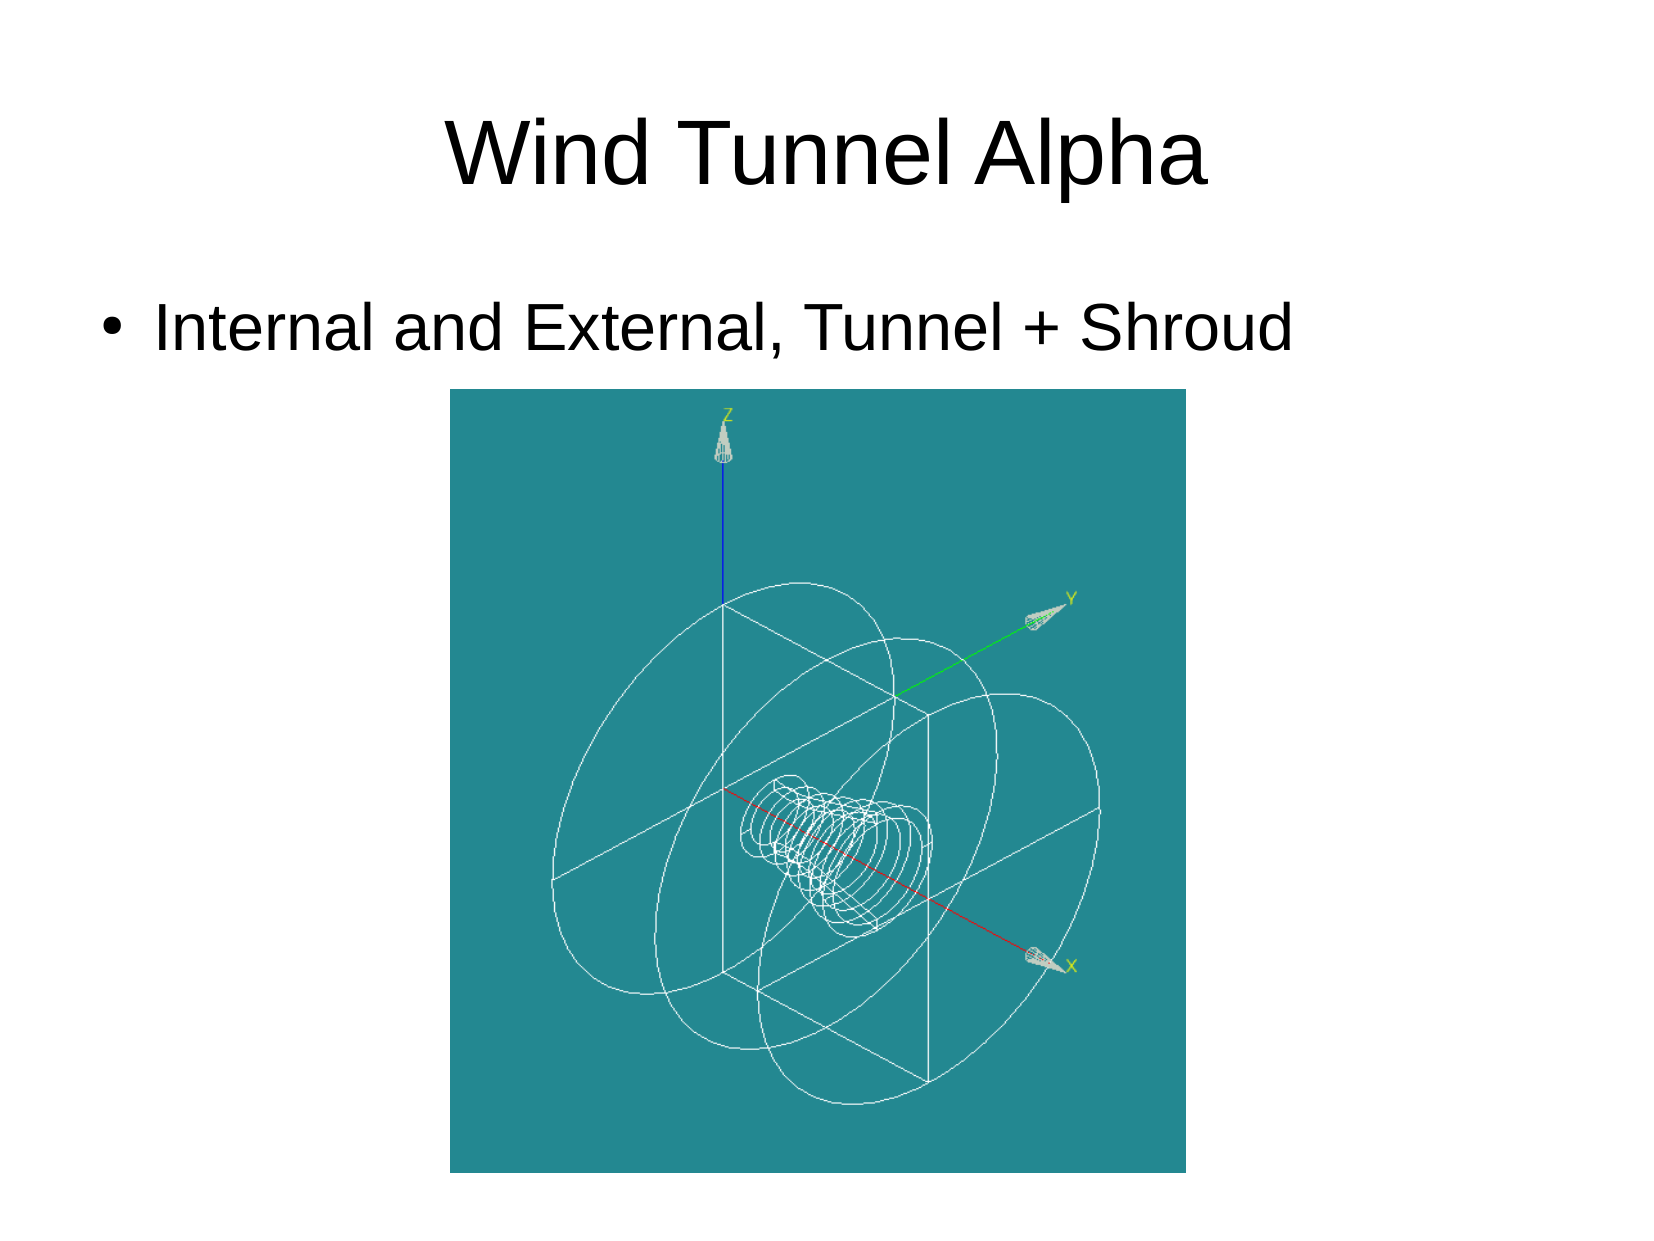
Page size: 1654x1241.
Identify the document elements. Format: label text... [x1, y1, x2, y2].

title Wind Tunnel Alpha [82, 49, 1571, 257]
picture [450, 389, 1186, 1173]
list Internal and External, Tunnel + Shroud [82, 290, 1538, 1010]
